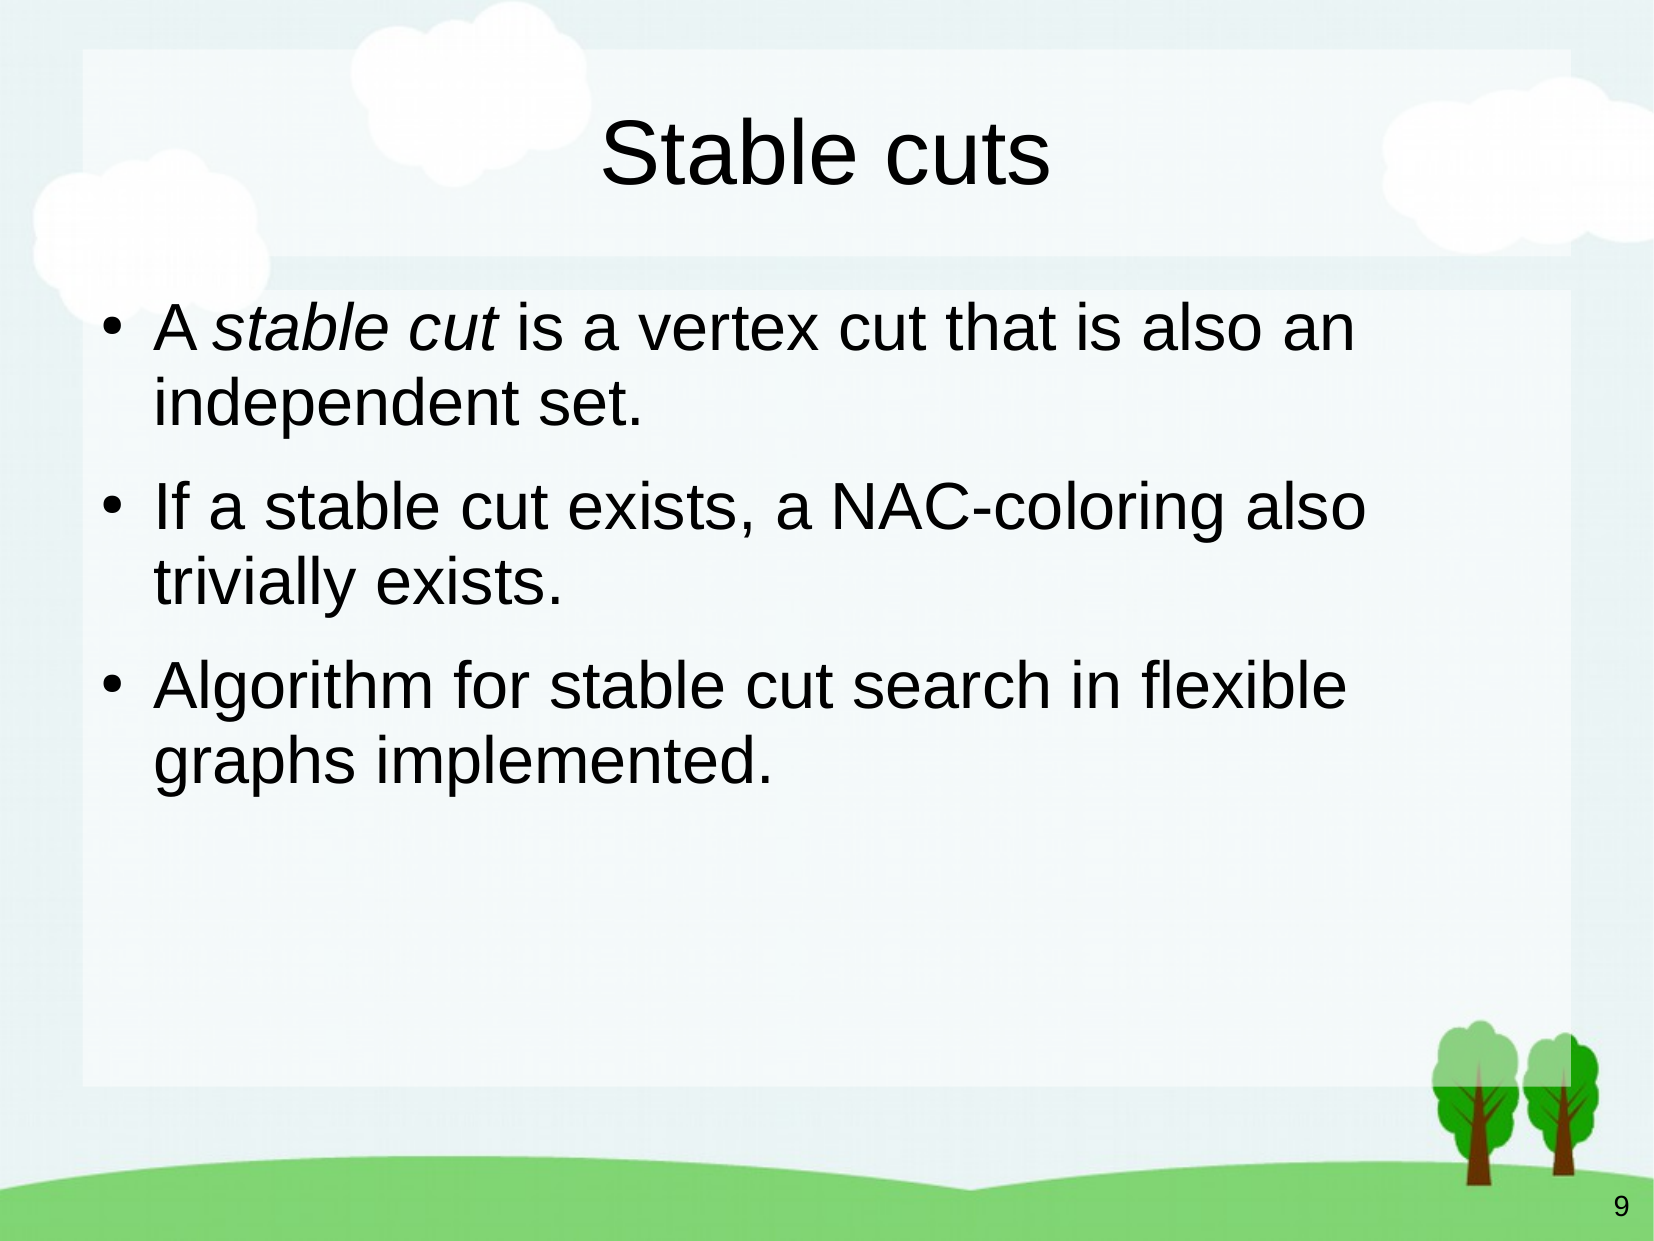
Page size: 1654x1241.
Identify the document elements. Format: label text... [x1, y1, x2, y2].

title Stable cuts [82, 49, 1571, 257]
picture [0, 0, 1654, 1241]
list A stable cut is a vertex cut that is also an independent set. If a stable cut exists, a NAC-coloring also trivially exists. Algorithm for stable cut search in flexible graphs implemented. [82, 290, 1571, 1087]
